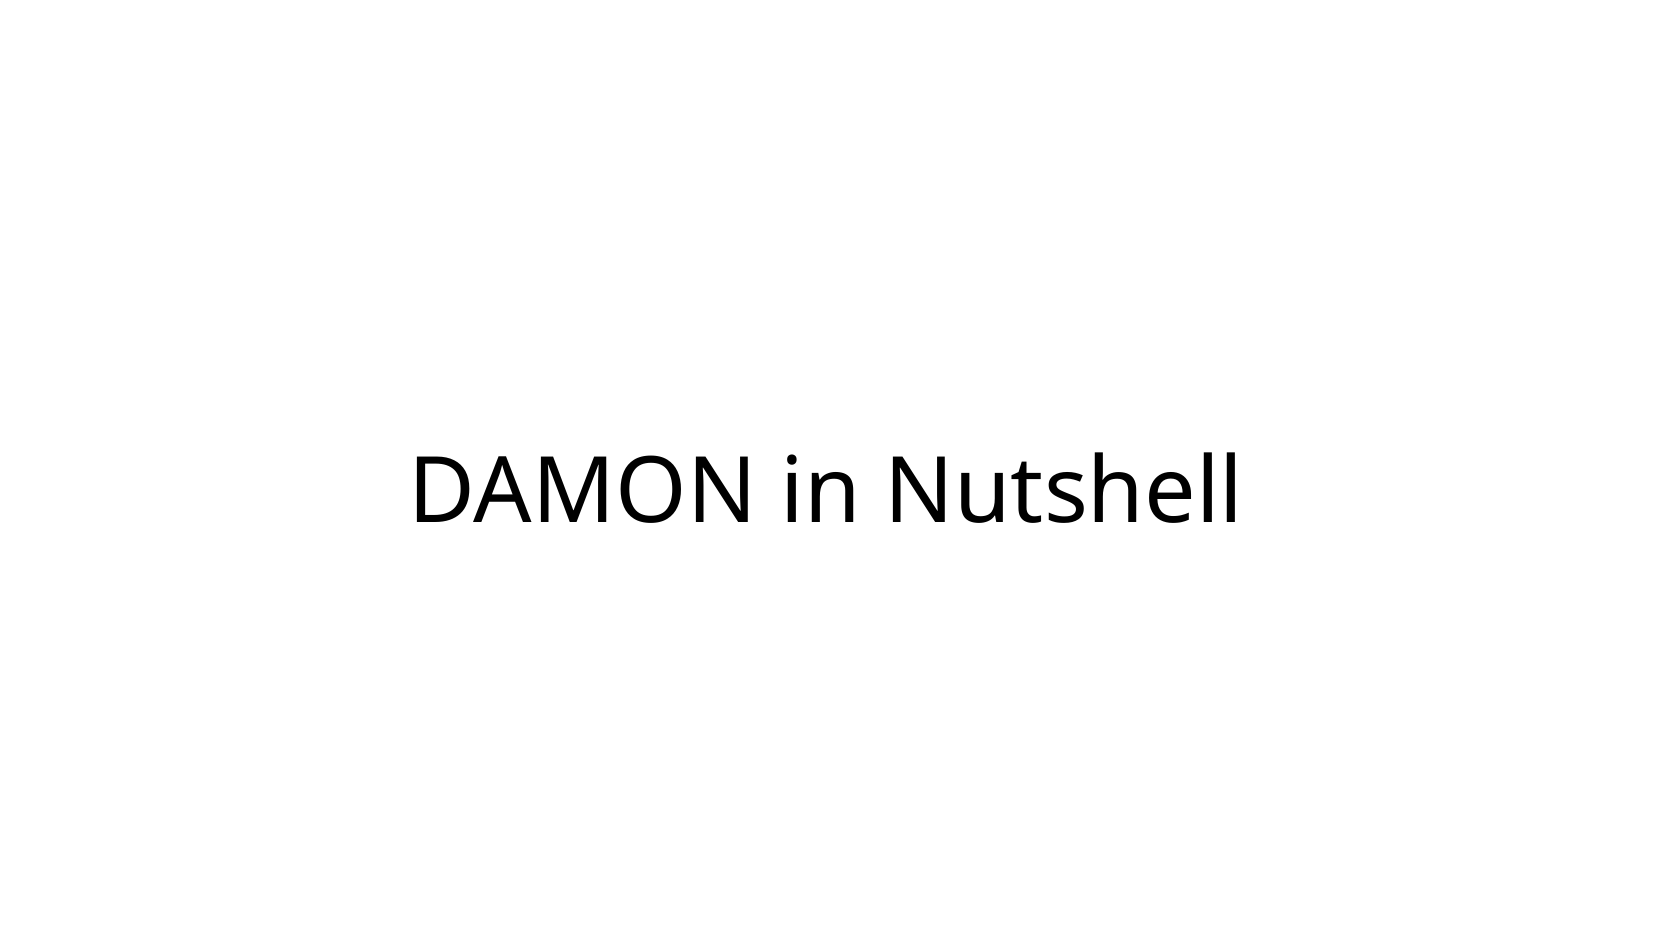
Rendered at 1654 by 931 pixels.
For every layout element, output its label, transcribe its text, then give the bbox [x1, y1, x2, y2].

title DAMON in Nutshell [82, 409, 1571, 565]
